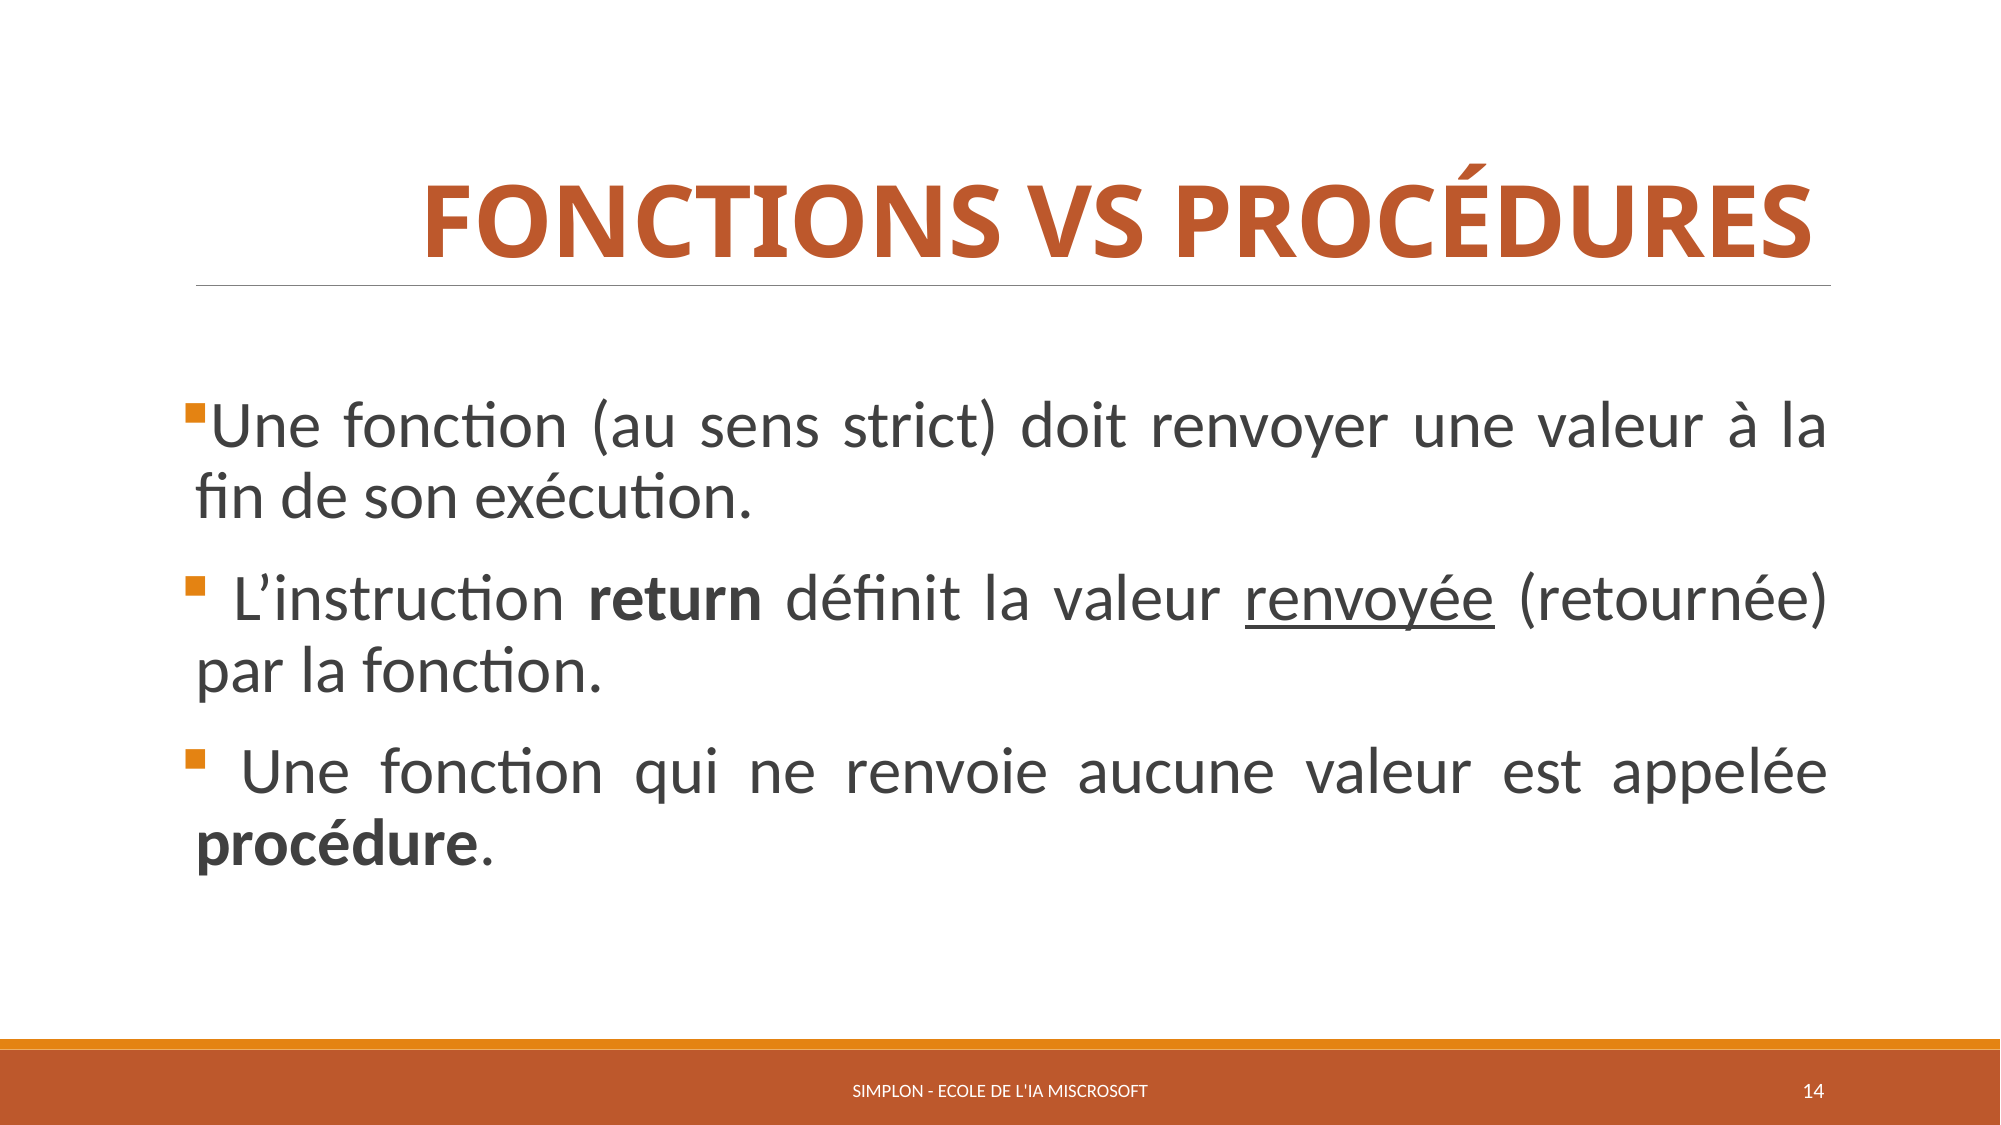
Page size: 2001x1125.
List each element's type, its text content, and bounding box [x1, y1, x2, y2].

text_box Une fonction (au sens strict) doit renvoyer une valeur à la fin de son exécution. L’instruction return définit la valeur renvoyée (retournée) par la fonction. Une fonction qui ne renvoie aucune valeur est appelée procédure. [180, 302, 1830, 976]
text_box <numéro> [1624, 1059, 1840, 1120]
text_box Simplon - Ecole de l'IA Miscrosoft [604, 1059, 1396, 1120]
text_box FONCTIONS VS PROCÉDURES [180, 47, 1830, 285]
